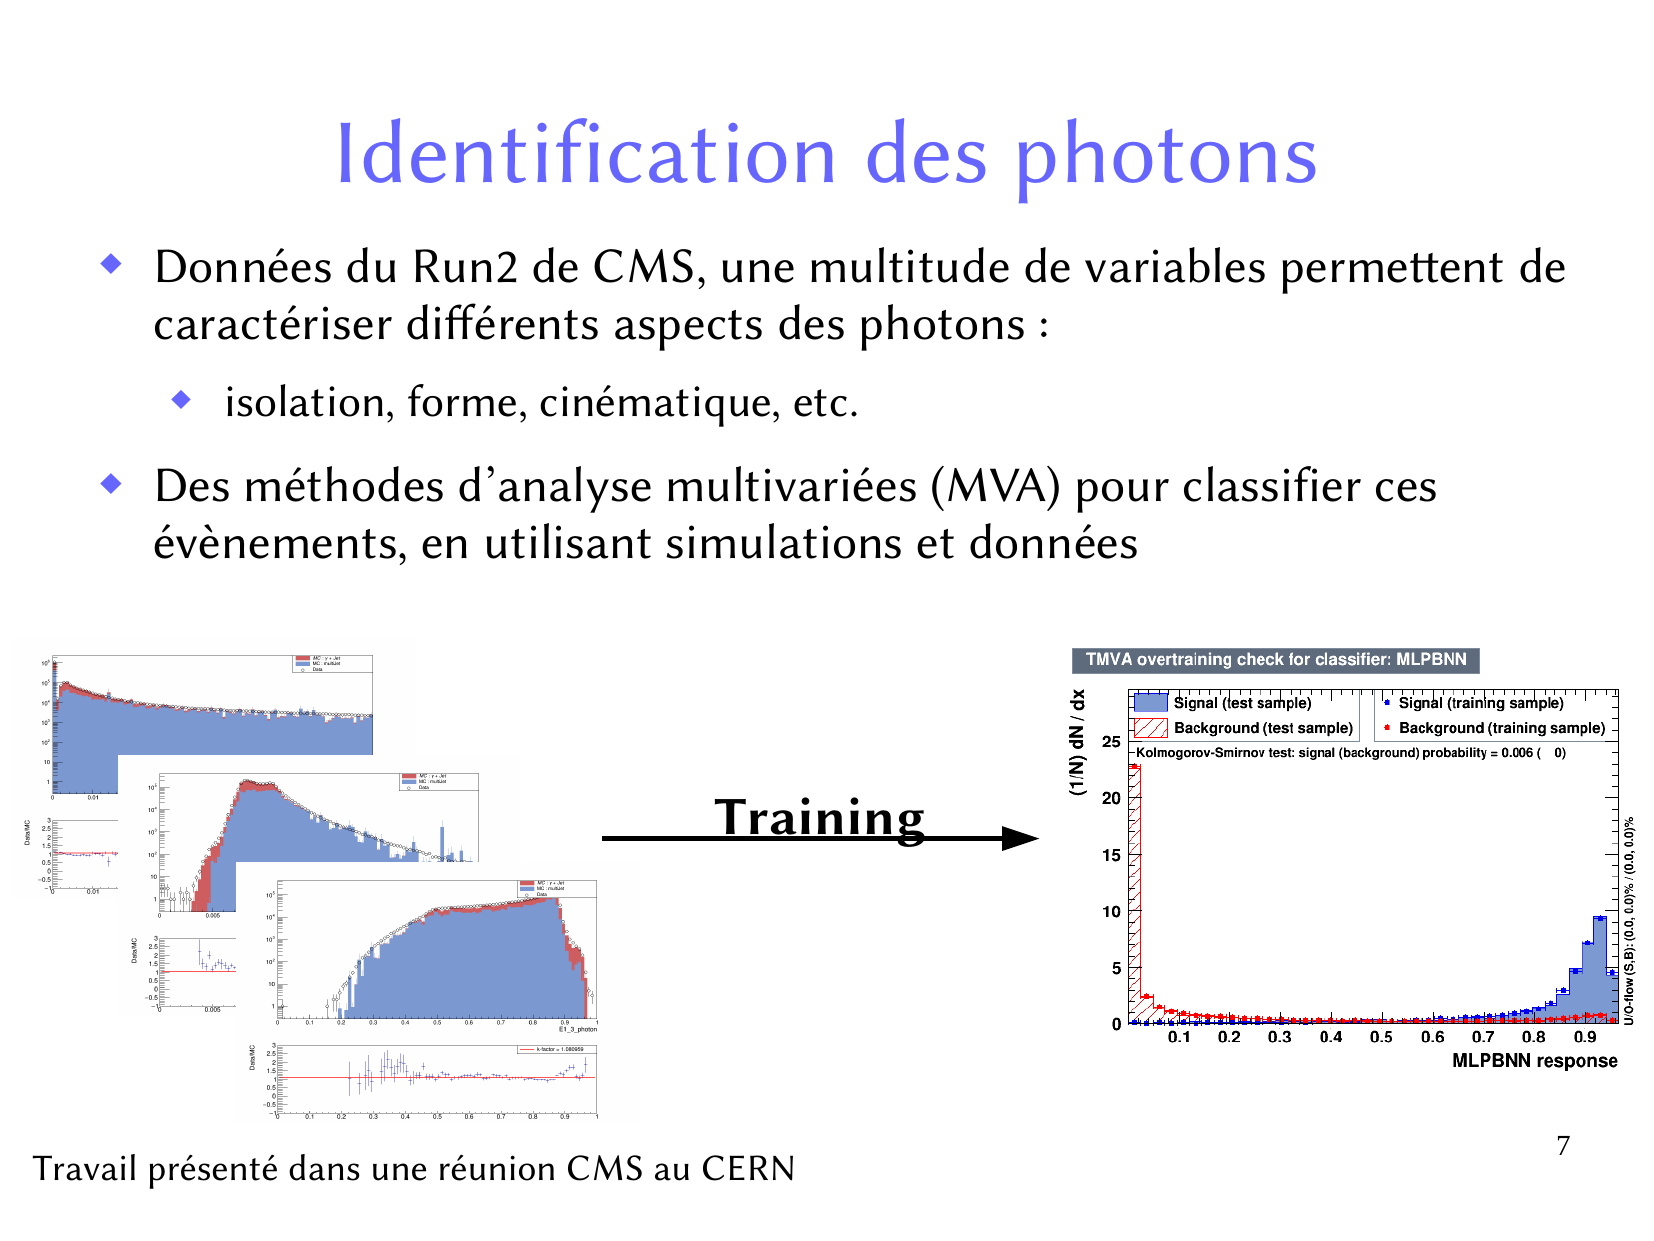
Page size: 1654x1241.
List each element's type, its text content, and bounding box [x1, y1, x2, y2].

picture [11, 637, 639, 1123]
list Données du Run2 de CMS, une multitude de variables permettent de caractériser différents aspects des photons : isolation, forme, cinématique, etc. Des méthodes d’analyse multivariées (MVA) pour classifier ces évènements, en utilisant simulations et données [82, 237, 1571, 957]
picture [1067, 646, 1647, 1075]
title Identification des photons [82, 49, 1571, 237]
text_box Travail présenté dans une réunion CMS au CERN [17, 1139, 892, 1239]
